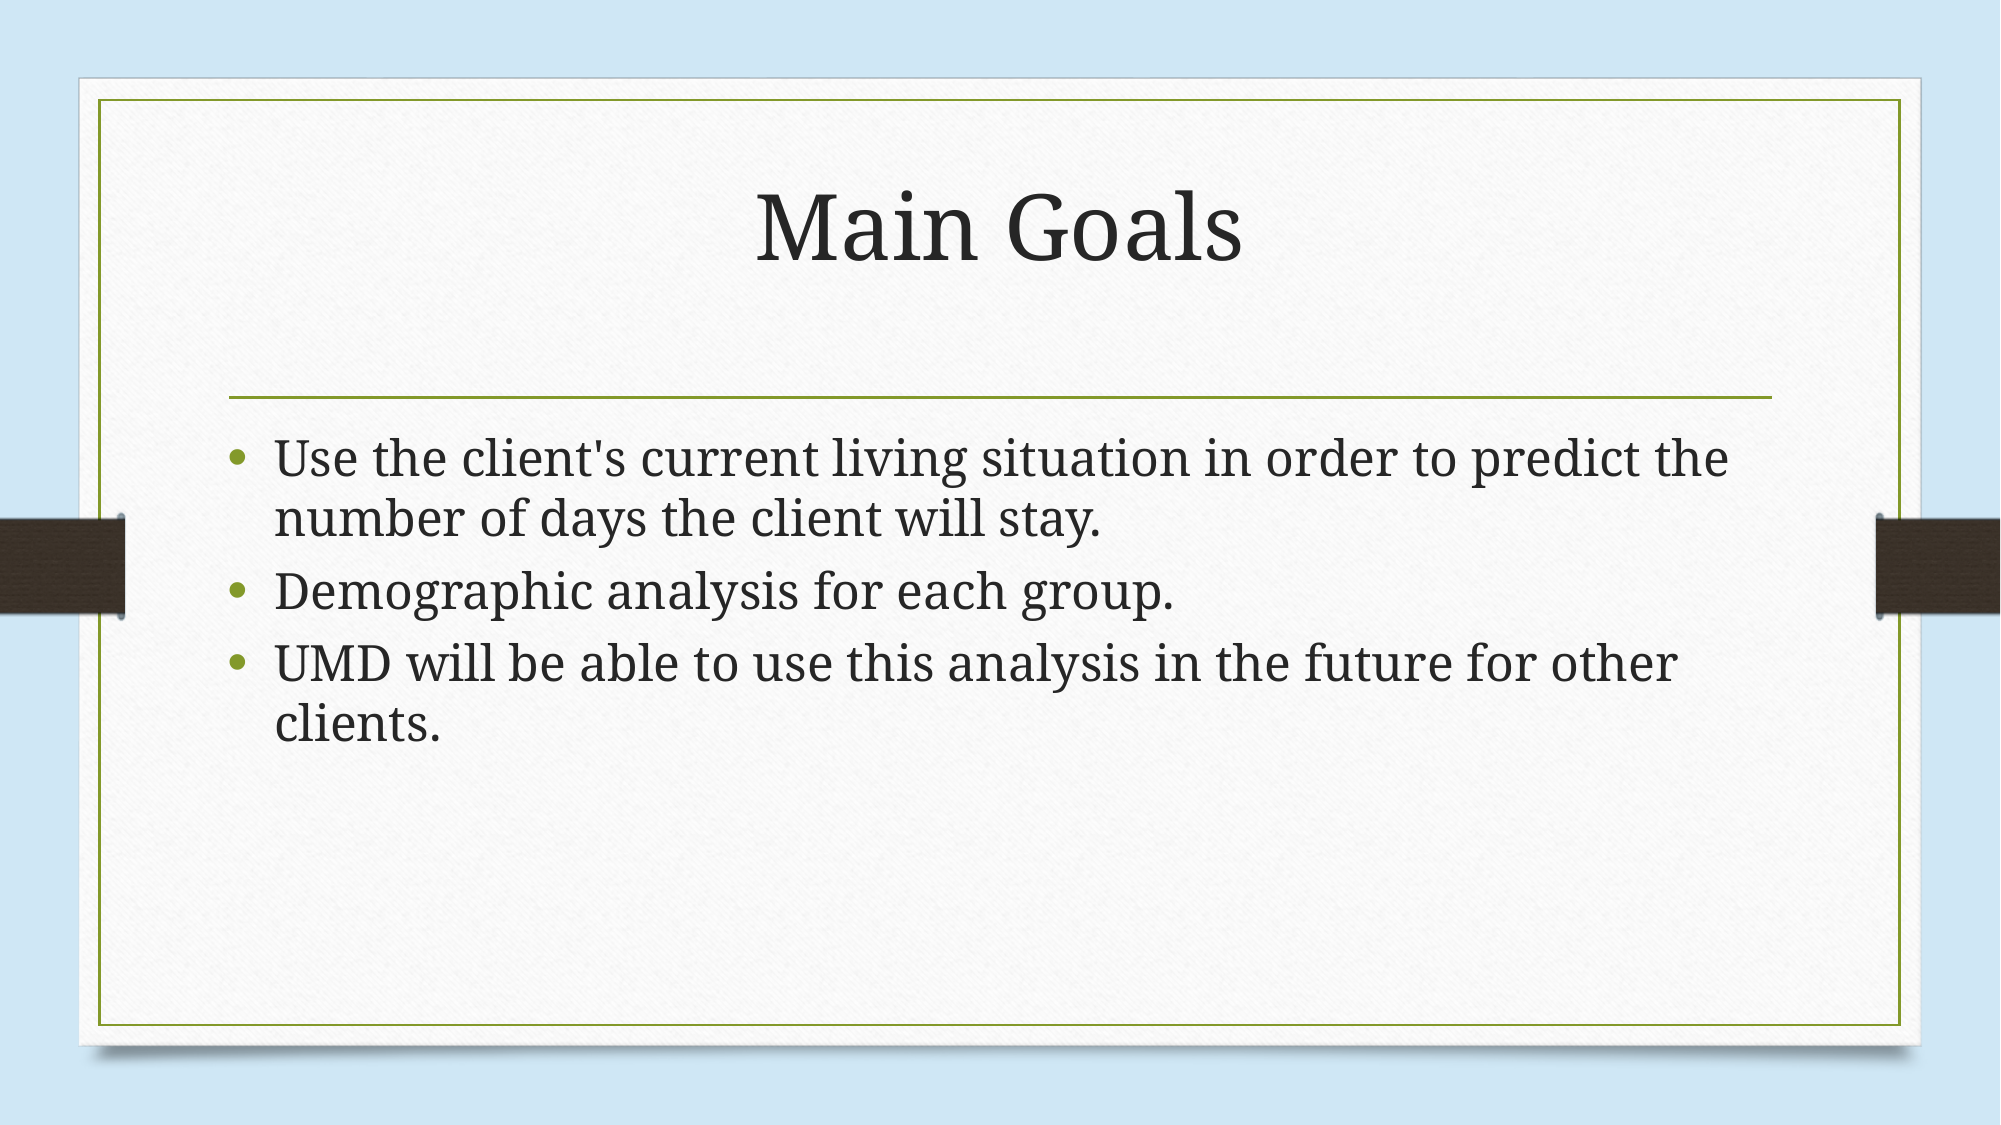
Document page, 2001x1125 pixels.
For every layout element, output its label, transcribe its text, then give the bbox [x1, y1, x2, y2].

picture [0, 0, 2001, 1125]
title Main Goals [212, 161, 1788, 375]
list Use the client's current living situation in order to predict the number of days the client will stay. Demographic analysis for each group. UMD will be able to use this analysis in the future for other clients. [212, 419, 1788, 964]
